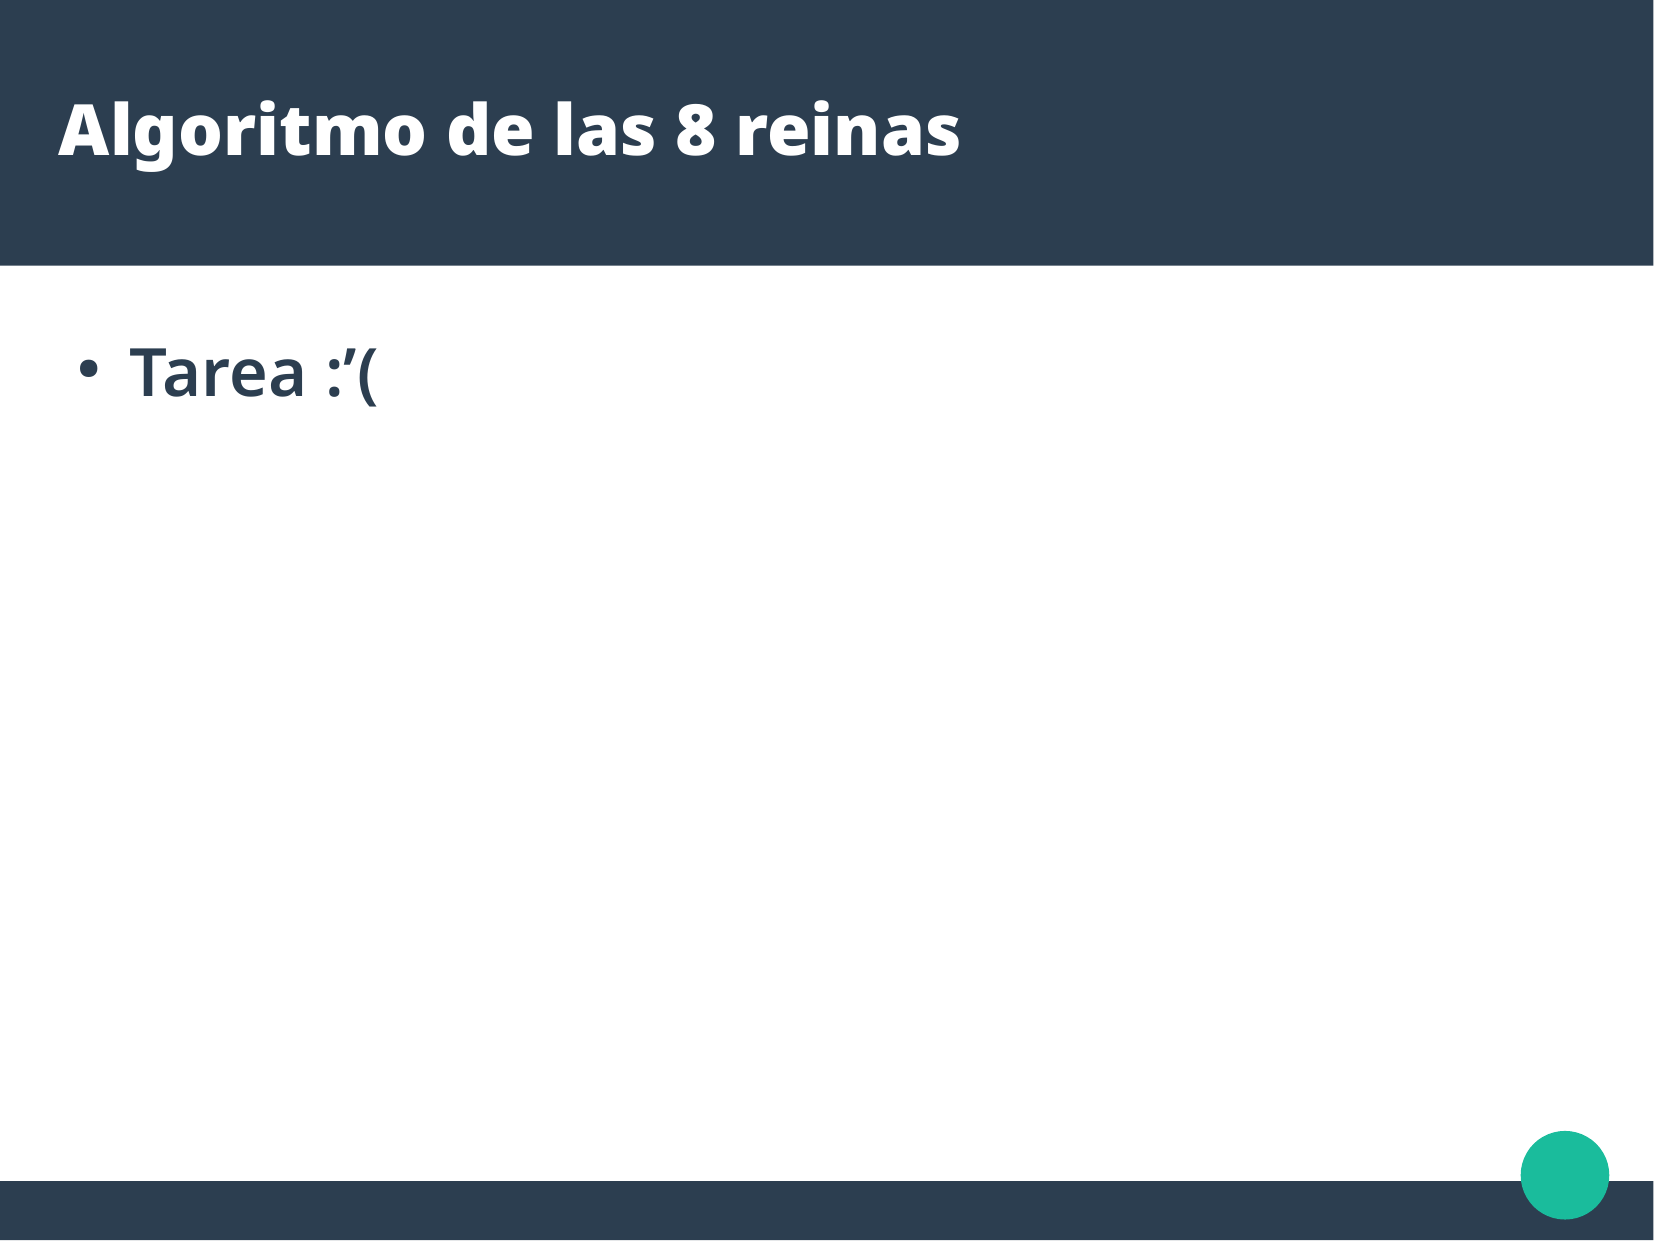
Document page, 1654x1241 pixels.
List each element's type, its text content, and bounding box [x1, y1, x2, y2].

title Algoritmo de las 8 reinas [59, 56, 1595, 200]
list Tarea :’( [59, 324, 1595, 1152]
